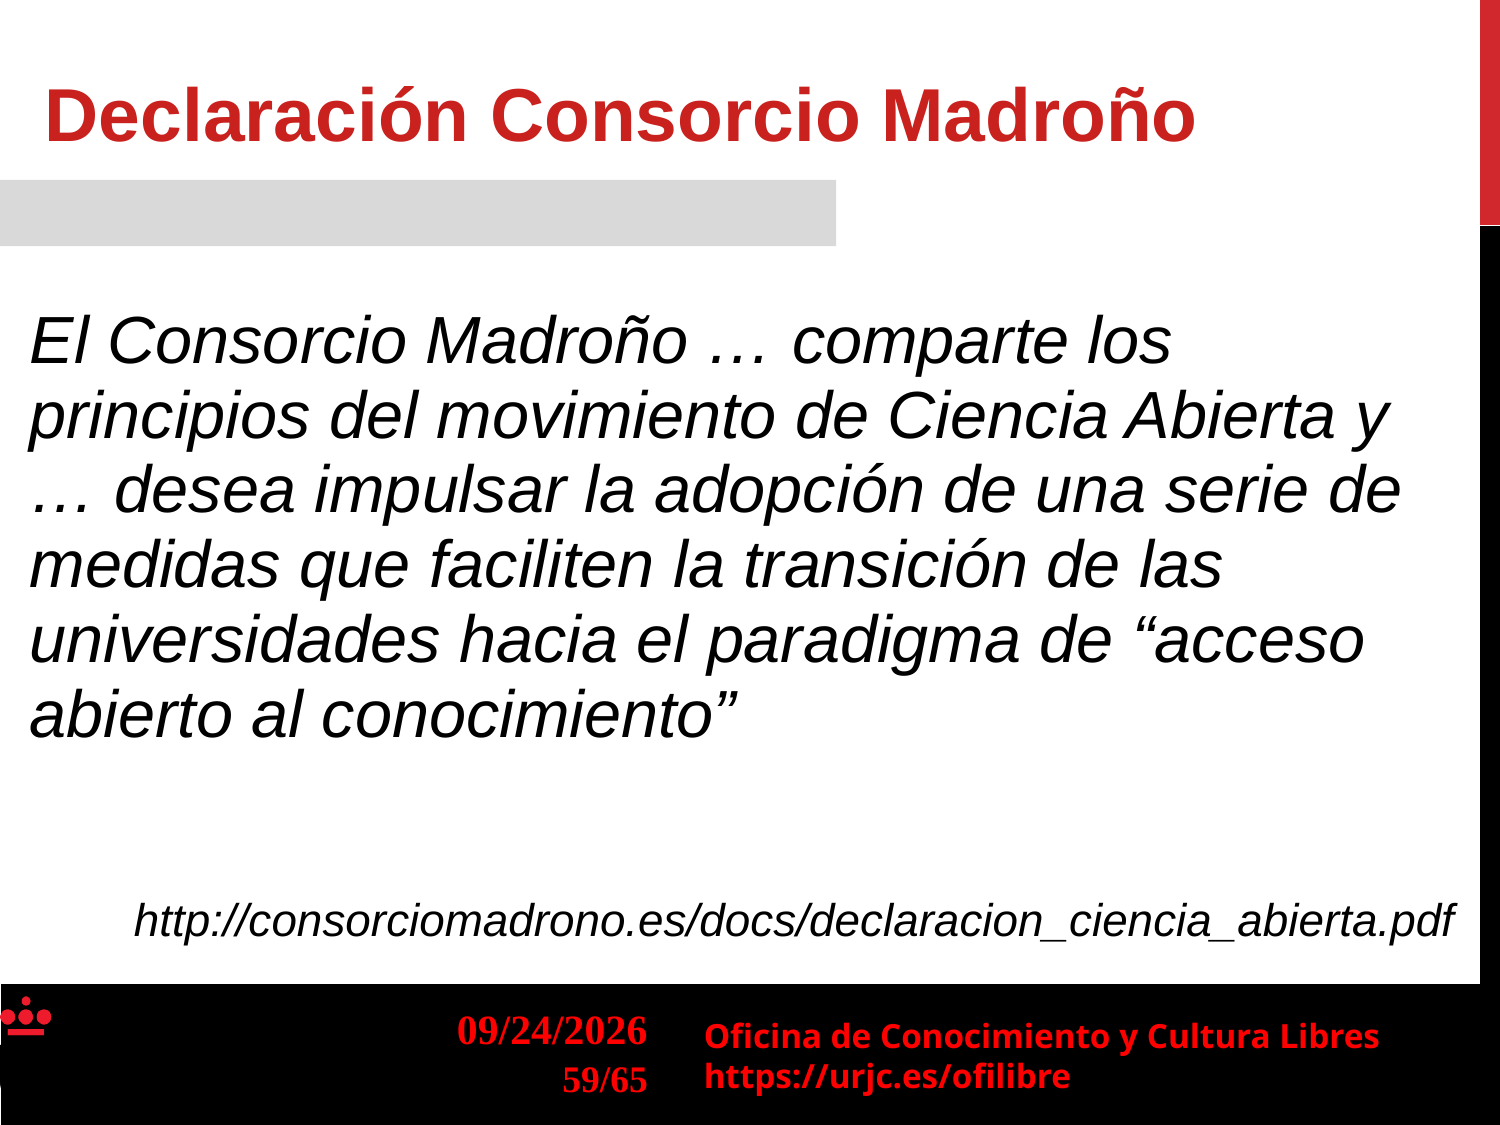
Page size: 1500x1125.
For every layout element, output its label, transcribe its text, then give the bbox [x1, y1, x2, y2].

text_box El Consorcio Madroño … comparte los principios del movimiento de Ciencia Abierta y … desea impulsar la adopción de una serie de medidas que faciliten la transición de las universidades hacia el paradigma de “acceso abierto al conocimiento” http://consorciomadrono.es/docs/declaracion_ciencia_abierta.pdf [15, 295, 1471, 1034]
title [75, 15, 1425, 172]
text_box Declaración Consorcio Madroño [30, 66, 1381, 249]
